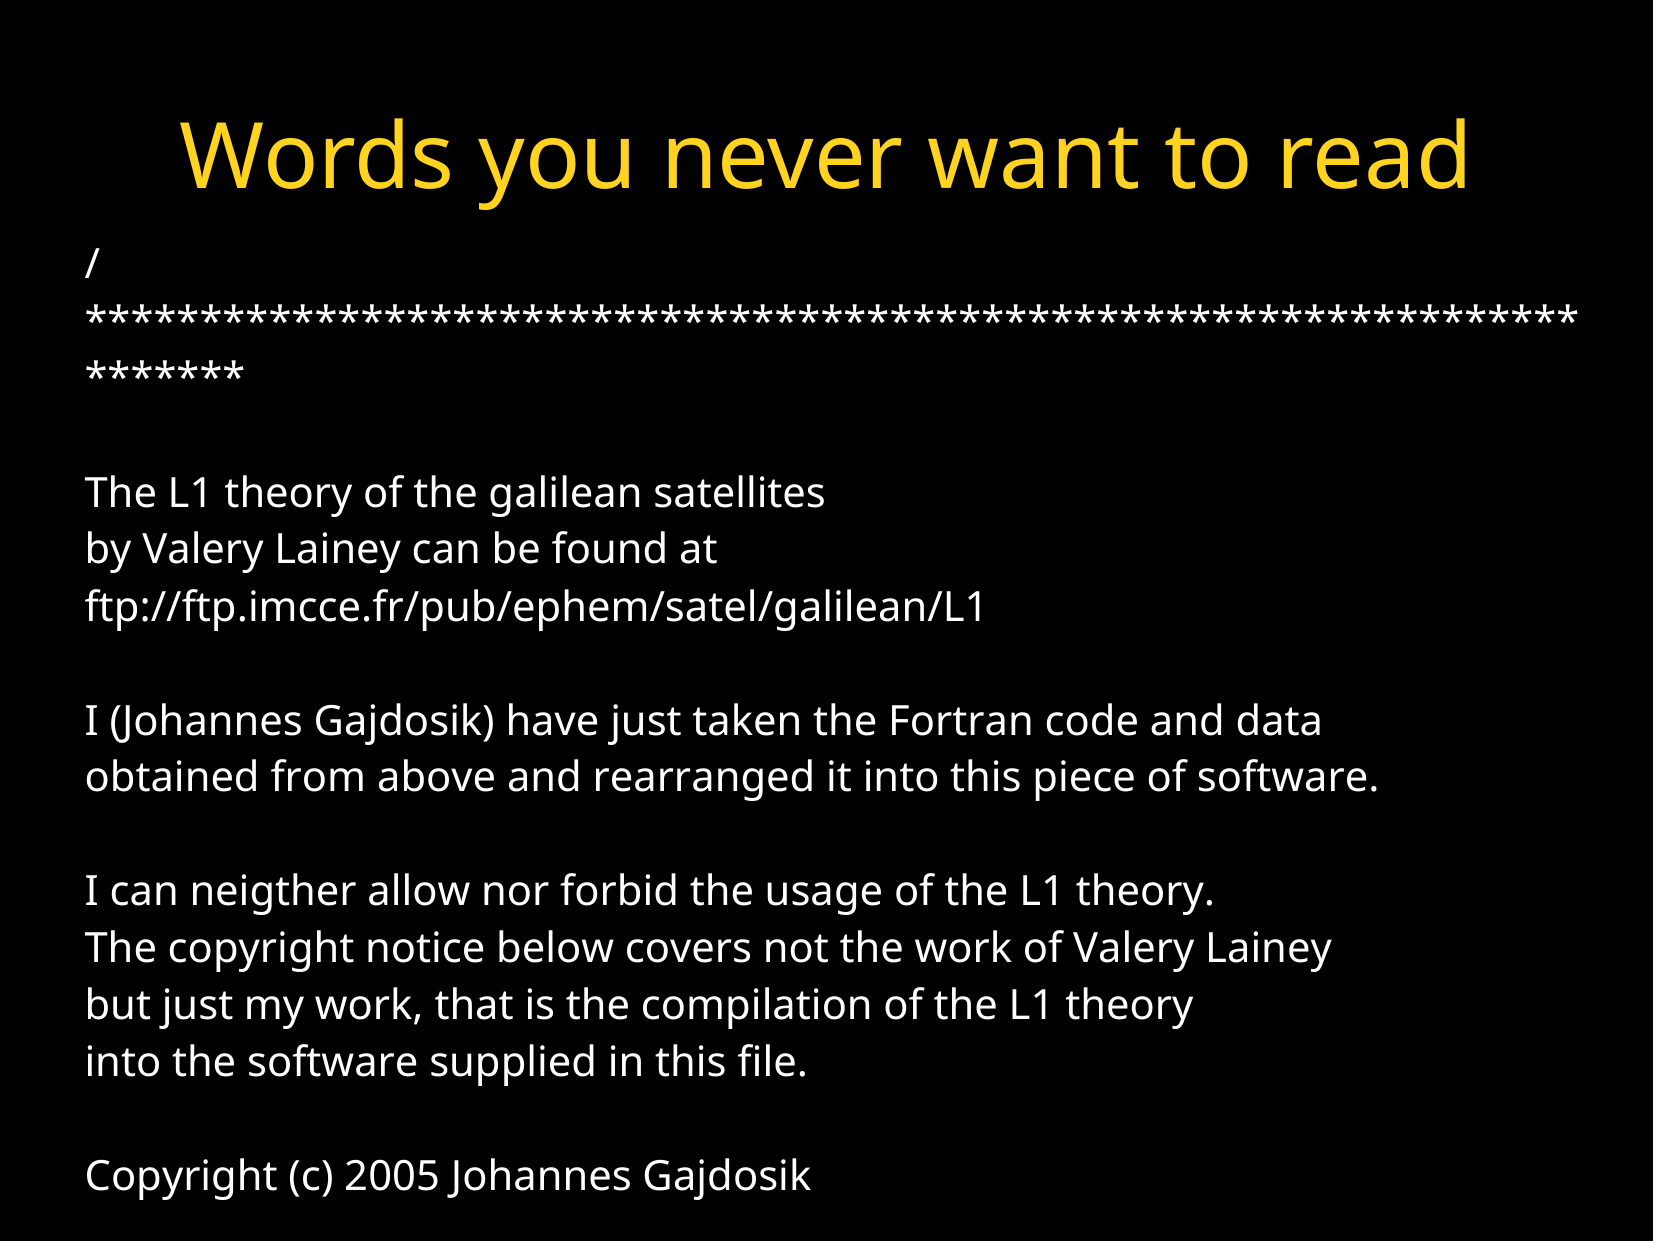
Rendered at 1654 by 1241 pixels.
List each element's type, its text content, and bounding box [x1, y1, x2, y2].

text_box /************************************************************************ The L1 theory of the galilean satellites by Valery Lainey can be found at ftp://ftp.imcce.fr/pub/ephem/satel/galilean/L1 I (Johannes Gajdosik) have just taken the Fortran code and data obtained from above and rearranged it into this piece of software. I can neigther allow nor forbid the usage of the L1 theory. The copyright notice below covers not the work of Valery Lainey but just my work, that is the compilation of the L1 theory into the software supplied in this file. Copyright (c) 2005 Johannes Gajdosik Permission is hereby granted, free of charge, to any person obtaining a copy of this software and associated documentation files (the "Software"), to deal in the Software without restriction, including without limitation the rights to use, copy, modify, merge, publish, distribute, sublicense, and/or sell copies of the Software, and to permit persons to whom the Software is furnished to do so, subject to the following conditions: [84, 234, 1586, 1241]
title Words you never want to read [82, 49, 1571, 257]
